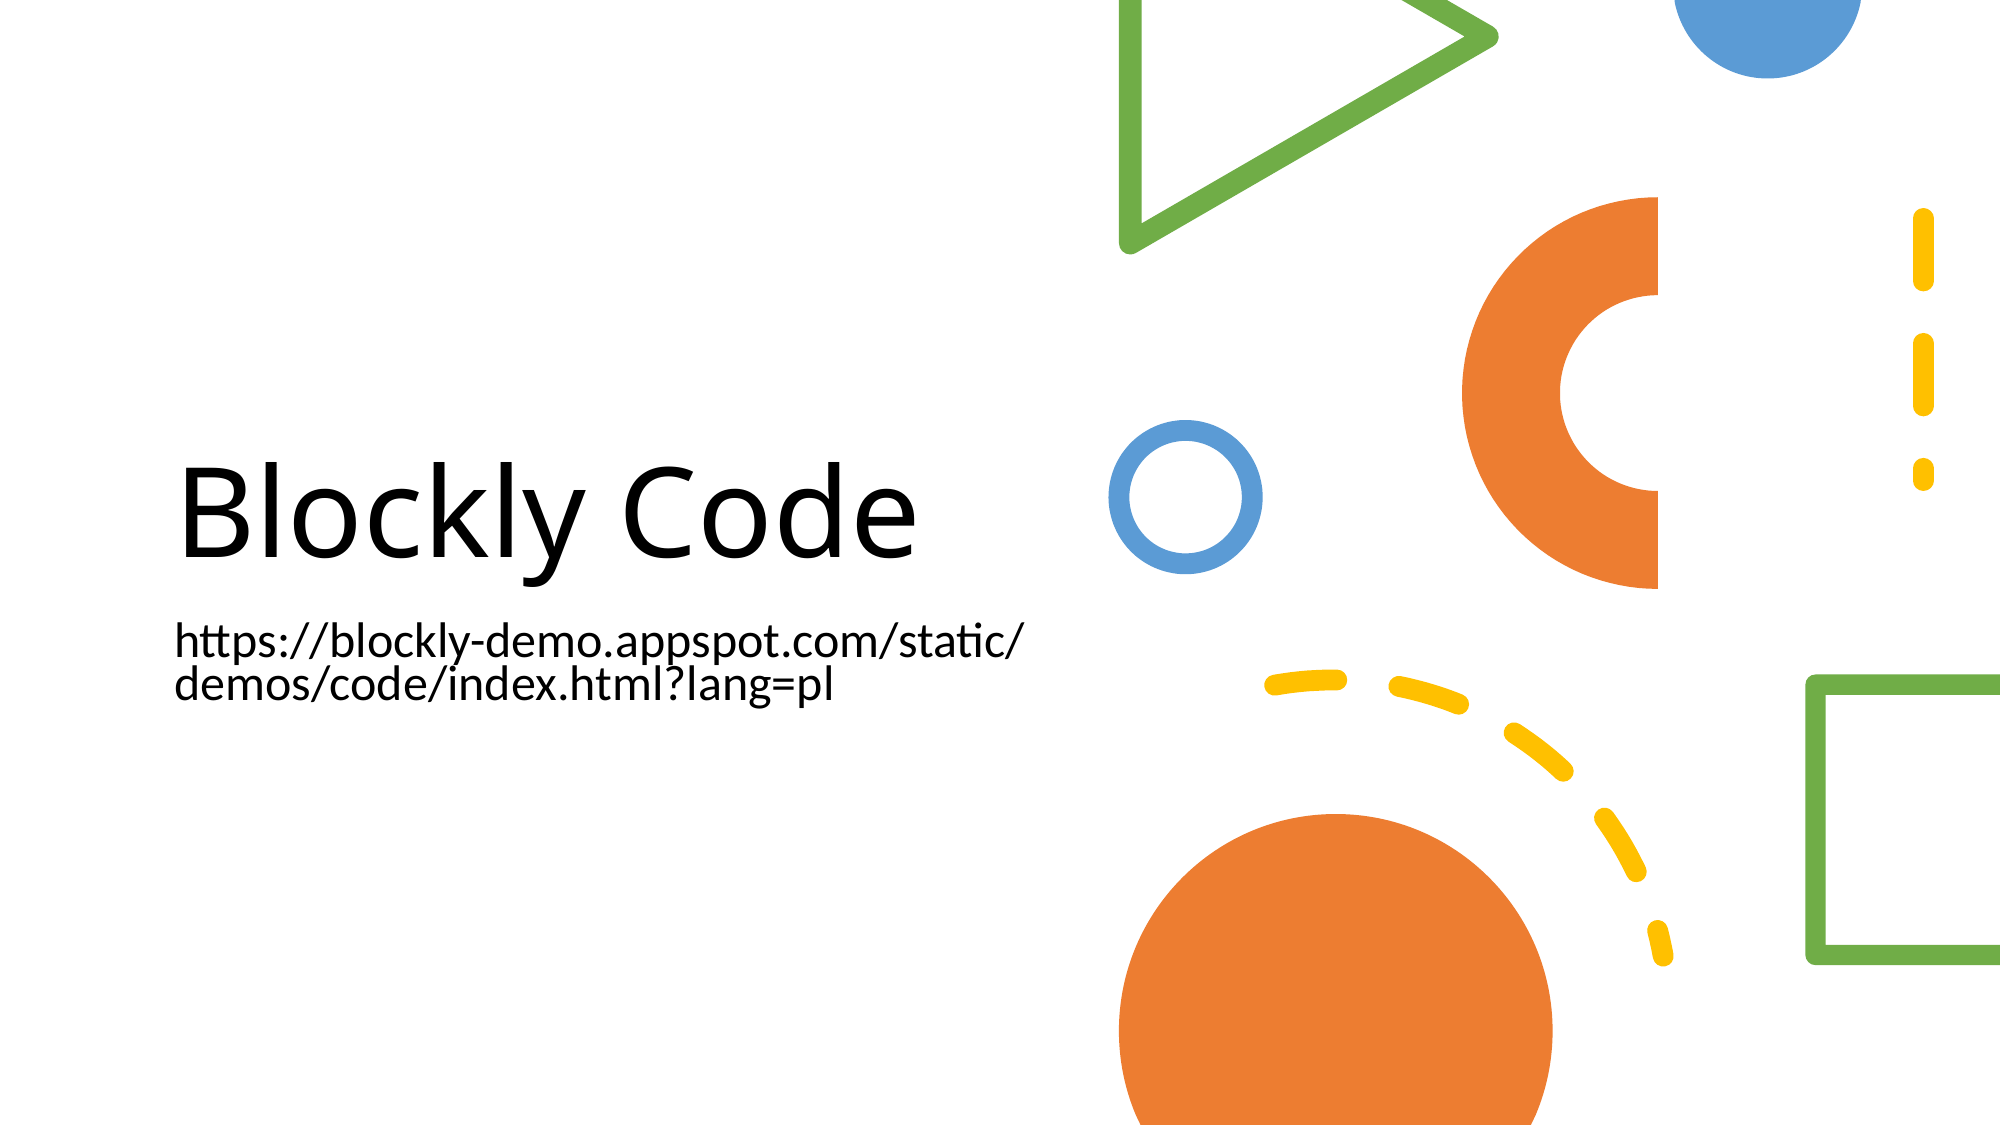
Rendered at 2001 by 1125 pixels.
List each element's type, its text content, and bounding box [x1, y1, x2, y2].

text_box [0, 0, 2000, 1125]
title Blockly Code [159, 200, 1050, 592]
subtitle https://blockly-demo.appspot.com /static/demos/code/index.html?lang=pl [159, 607, 1050, 879]
